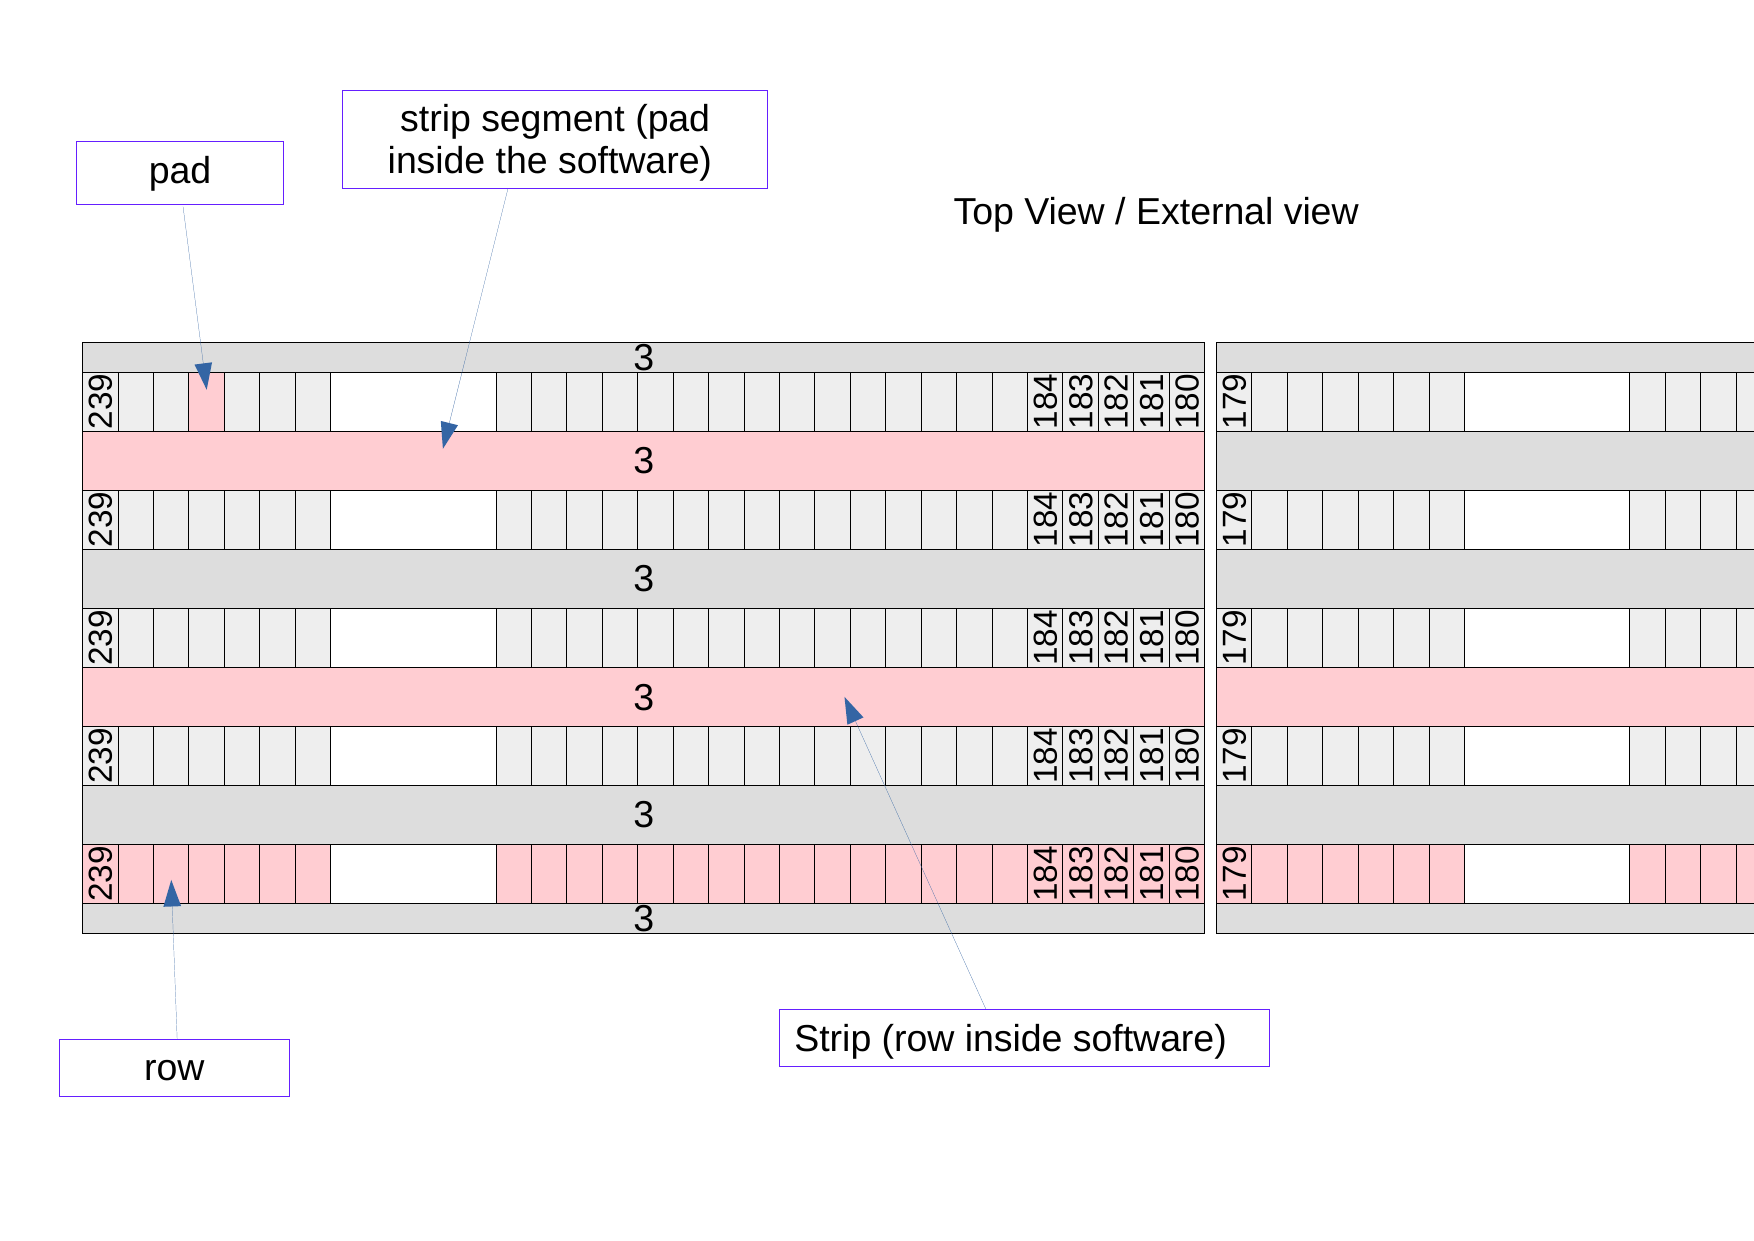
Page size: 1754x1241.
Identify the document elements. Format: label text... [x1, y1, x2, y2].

text_box 184 [1027, 726, 1062, 786]
text_box 3 [82, 342, 203, 372]
text_box 179 [1216, 608, 1252, 668]
text_box [496, 490, 1027, 550]
text_box [119, 608, 331, 668]
text_box 180 [1170, 844, 1205, 904]
text_box [119, 844, 331, 904]
text_box 182 [1099, 372, 1134, 432]
text_box [118, 372, 331, 432]
text_box 180 [1170, 726, 1205, 786]
text_box [913, 845, 1027, 904]
text_box [1629, 608, 1754, 668]
text_box 3 [939, 904, 1205, 934]
text_box [119, 490, 331, 550]
text_box 180 [1170, 490, 1205, 550]
text_box 184 [1027, 490, 1062, 550]
text_box pad [76, 141, 284, 205]
text_box 3 [201, 342, 469, 373]
text_box 179 [1216, 490, 1252, 550]
text_box 2 [1216, 785, 1754, 845]
text_box 181 [1134, 608, 1170, 668]
text_box 183 [1062, 608, 1099, 668]
text_box 2 [1216, 549, 1754, 609]
text_box 239 [82, 490, 119, 550]
text_box [1252, 726, 1465, 786]
text_box 3 [173, 903, 951, 934]
text_box 180 [1170, 372, 1205, 432]
text_box [1252, 608, 1465, 668]
text_box 184 [1027, 844, 1062, 904]
text_box 183 [1062, 726, 1099, 786]
text_box 239 [82, 608, 119, 668]
text_box [119, 726, 331, 786]
text_box 179 [1216, 844, 1252, 904]
text_box 3 [82, 904, 173, 934]
text_box [496, 372, 1027, 432]
text_box row [59, 1039, 290, 1097]
text_box 181 [1134, 372, 1170, 432]
text_box 2 [1216, 903, 1754, 934]
text_box 184 [1027, 608, 1062, 668]
text_box 183 [1062, 844, 1099, 904]
text_box 181 [1134, 490, 1170, 550]
text_box 3 [463, 342, 1205, 373]
text_box 239 [82, 372, 118, 432]
text_box 239 [82, 726, 119, 786]
text_box 184 [1027, 372, 1062, 432]
text_box [1629, 726, 1754, 786]
text_box [1629, 845, 1754, 904]
text_box 2 [1216, 667, 1754, 727]
text_box Strip (row inside software) [779, 1009, 1270, 1067]
text_box 182 [1099, 726, 1134, 786]
text_box strip segment (pad inside the software) [342, 90, 768, 189]
text_box [496, 608, 1027, 668]
text_box 3 [82, 431, 1205, 491]
text_box 3 [82, 667, 1205, 727]
text_box 239 [82, 844, 119, 904]
text_box 183 [1062, 490, 1099, 550]
text_box 179 [1216, 372, 1252, 432]
text_box [859, 726, 1027, 786]
text_box 3 [886, 786, 1205, 845]
text_box [496, 845, 937, 904]
text_box [1252, 372, 1465, 432]
text_box [1629, 372, 1754, 432]
text_box Top View / External view [938, 183, 1548, 240]
text_box [1252, 844, 1465, 904]
text_box 2 [1216, 342, 1754, 373]
text_box [1629, 490, 1754, 550]
text_box 3 [82, 549, 1205, 609]
text_box 182 [1099, 608, 1134, 668]
text_box [496, 726, 884, 786]
text_box 179 [1216, 726, 1252, 786]
text_box [1252, 490, 1465, 550]
text_box 180 [1170, 608, 1205, 668]
text_box 3 [82, 785, 910, 845]
text_box 182 [1099, 490, 1134, 550]
text_box 181 [1134, 844, 1170, 904]
text_box 182 [1099, 844, 1134, 904]
text_box 183 [1062, 372, 1099, 432]
text_box 2 [1216, 431, 1754, 491]
text_box 181 [1134, 726, 1170, 786]
